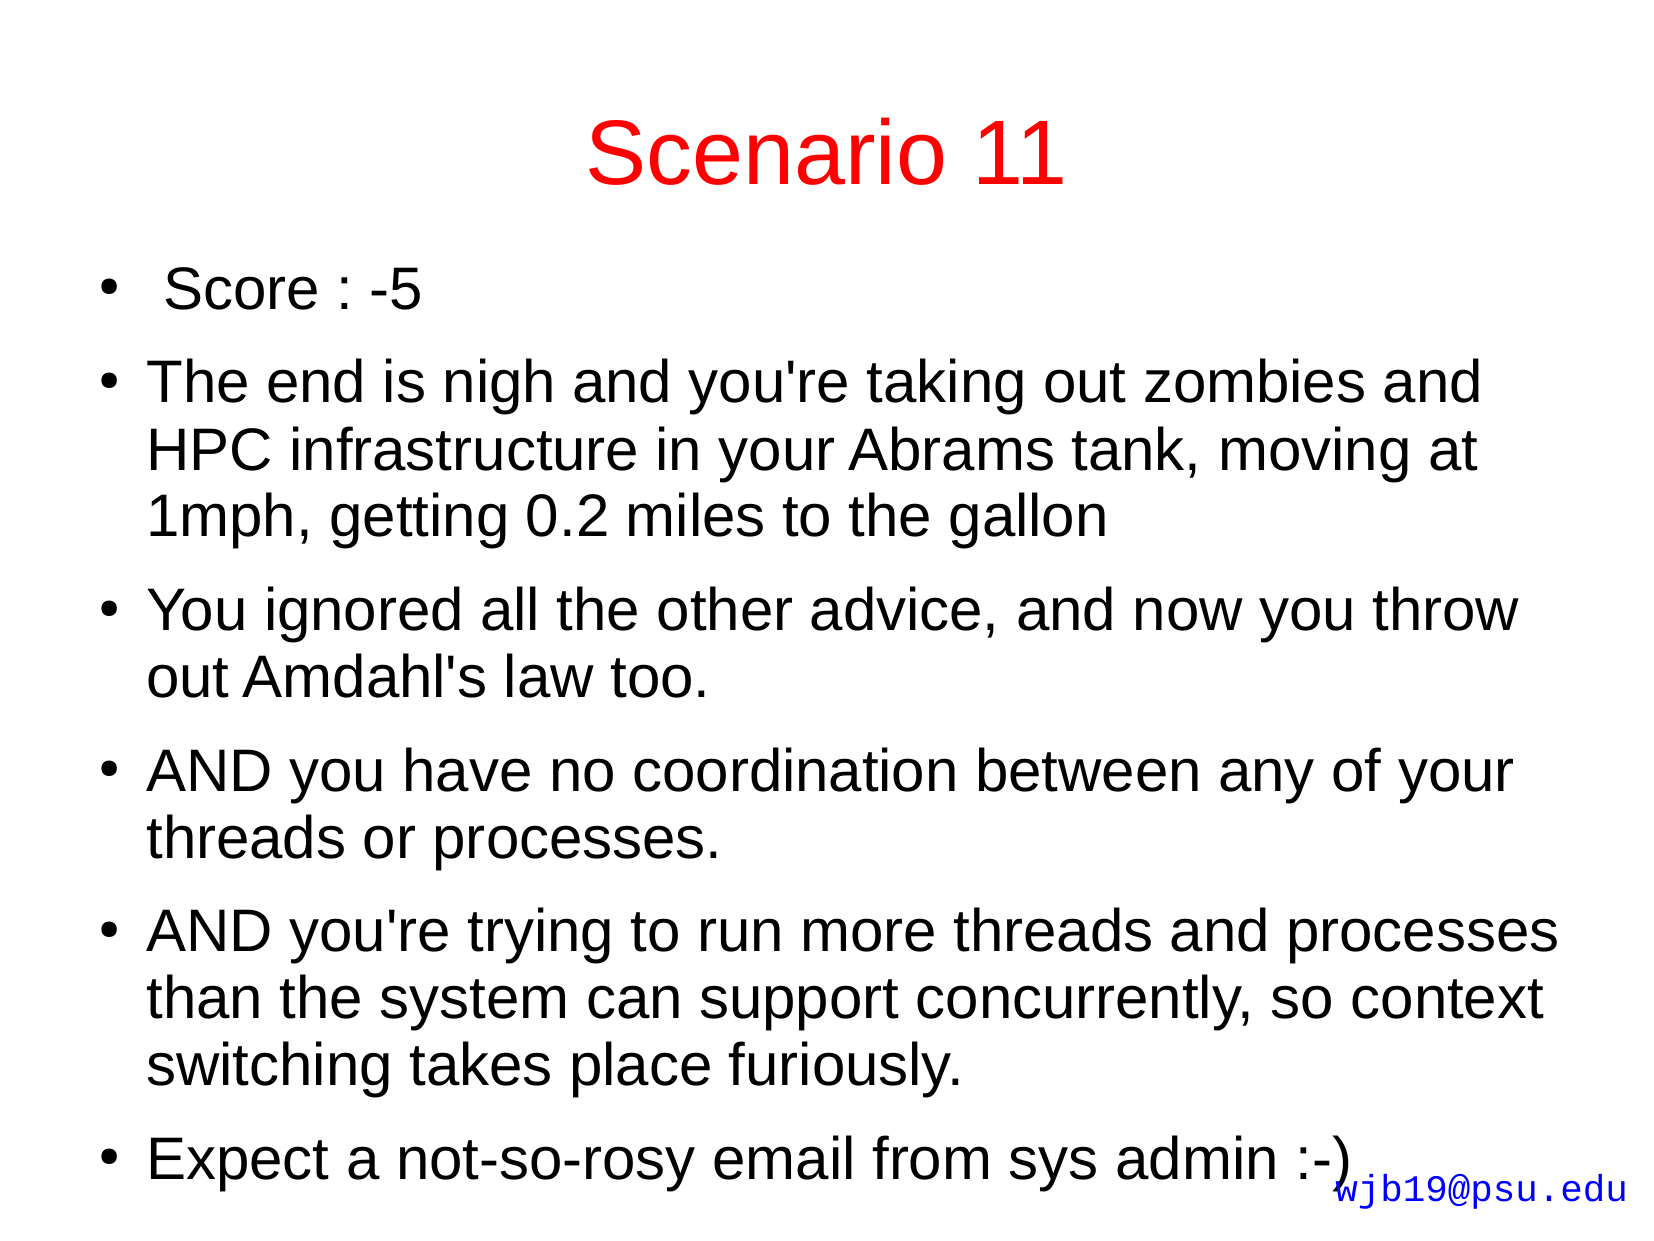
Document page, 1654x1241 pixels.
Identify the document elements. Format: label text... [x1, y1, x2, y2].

list Score : -5 The end is nigh and you're taking out zombies and HPC infrastructure in your Abrams tank, moving at 1mph, getting 0.2 miles to the gallon You ignored all the other advice, and now you throw out Amdahl's law too. AND you have no coordination between any of your threads or processes. AND you're trying to run more threads and processes than the system can support concurrently, so context switching takes place furiously. Expect a not-so-rosy email from sys admin :-) [82, 255, 1606, 1201]
title Scenario 11 [82, 49, 1571, 255]
text_box wjb19@psu.edu [1320, 1162, 1643, 1220]
